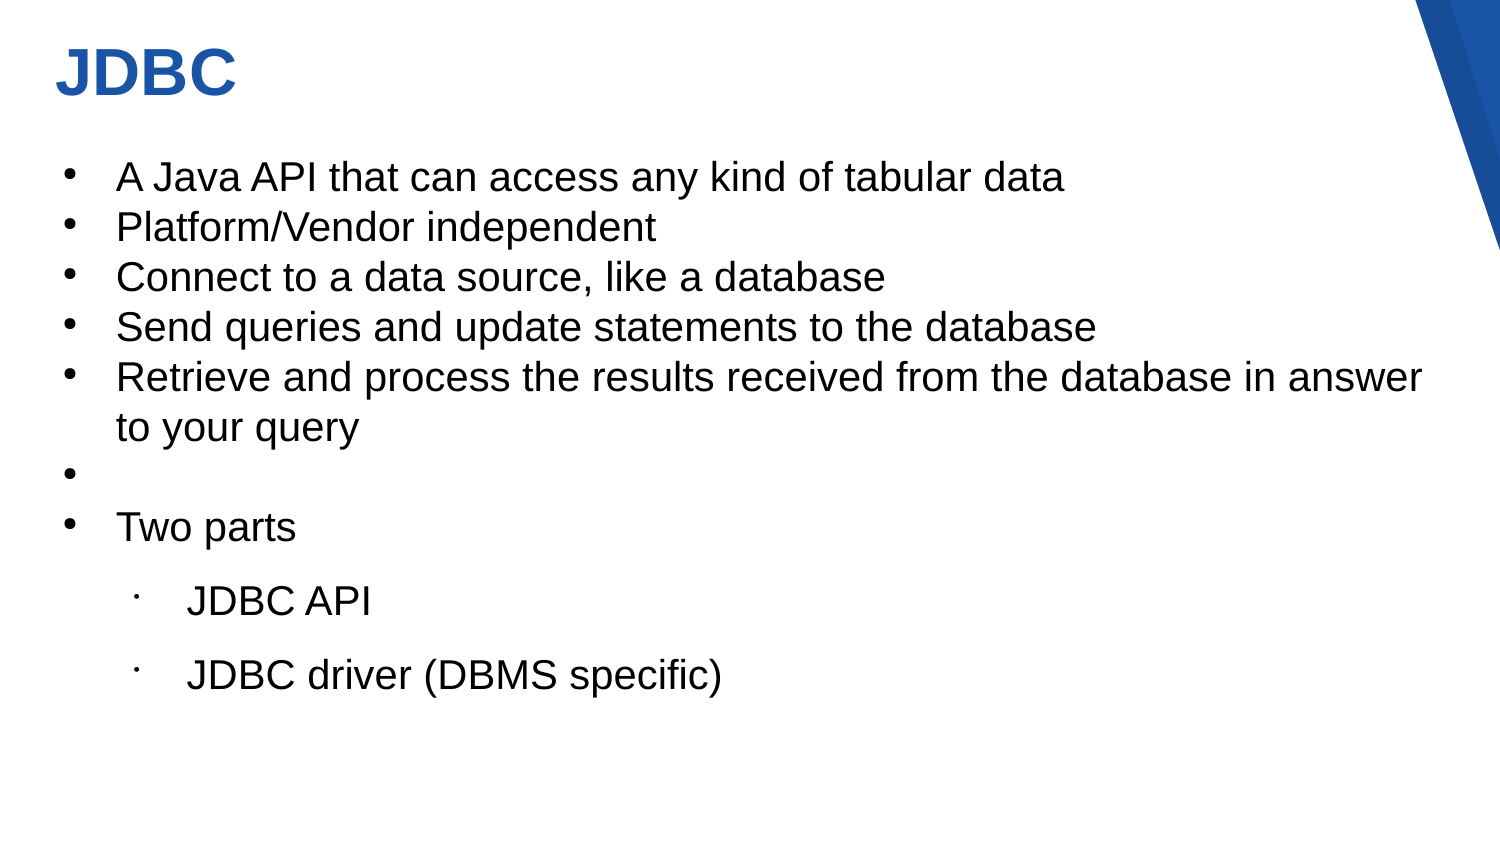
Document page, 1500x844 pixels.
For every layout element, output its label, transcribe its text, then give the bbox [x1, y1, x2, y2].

title JDBC [40, 56, 1231, 124]
list A Java API that can access any kind of tabular data Platform/Vendor independent Connect to a data source, like a database Send queries and update statements to the database Retrieve and process the results received from the database in answer to your query Two parts JDBC API JDBC driver (DBMS specific) [30, 135, 1443, 410]
